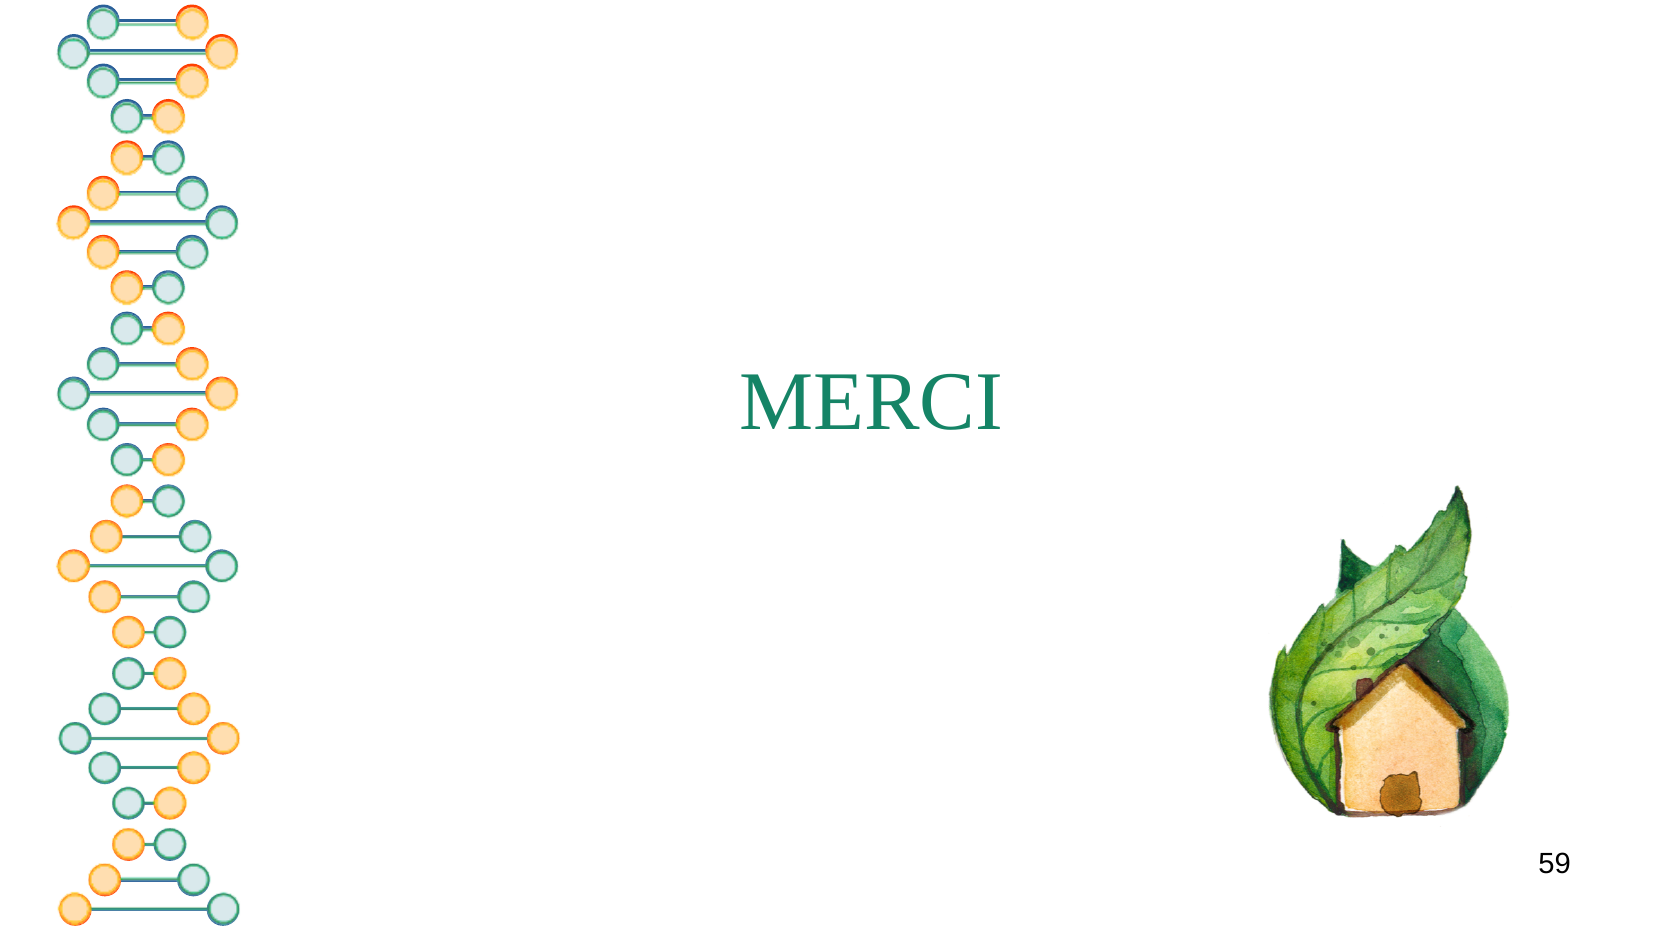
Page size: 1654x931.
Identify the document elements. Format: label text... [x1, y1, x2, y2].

title MERCI [351, 324, 1501, 479]
picture [1210, 472, 1565, 827]
picture [0, 0, 351, 931]
